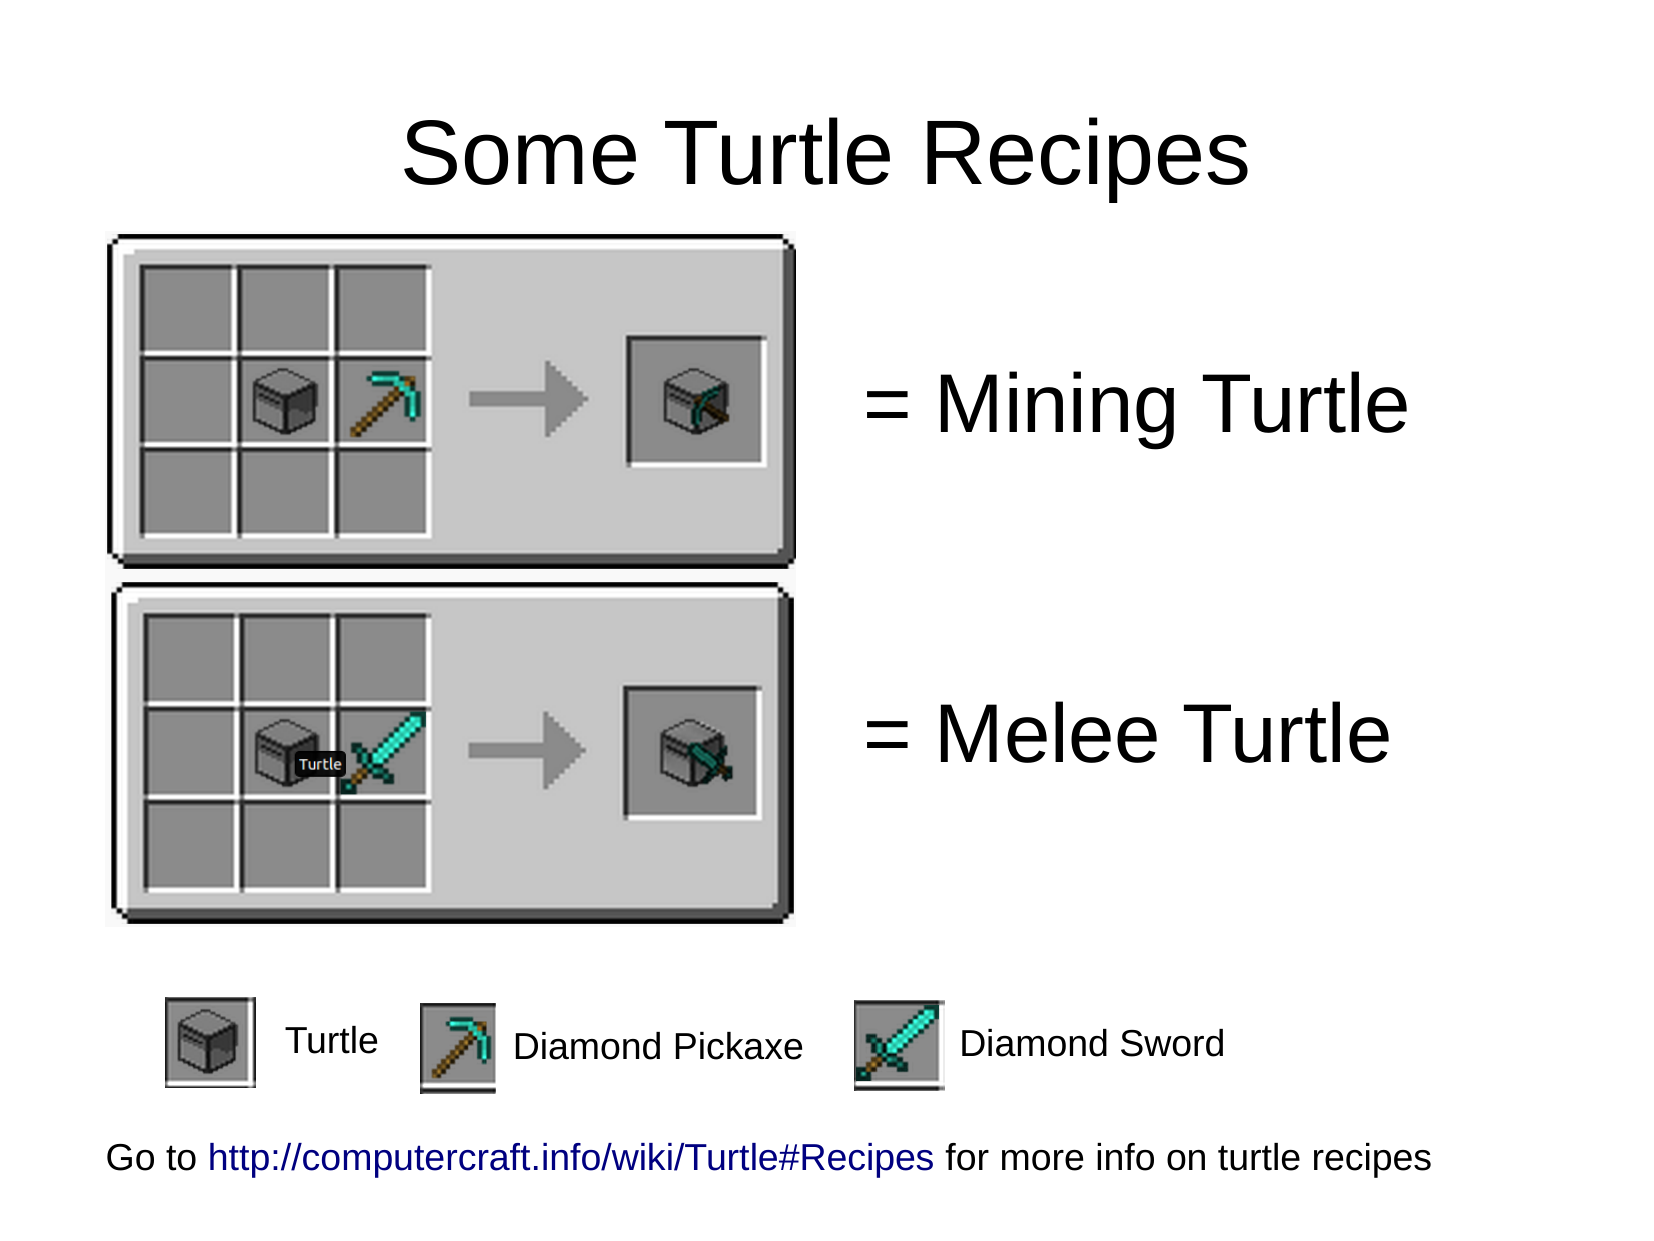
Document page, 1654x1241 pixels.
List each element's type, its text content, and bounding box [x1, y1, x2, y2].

text_box = Mining Turtle [825, 349, 1501, 458]
picture [854, 1000, 945, 1091]
picture [165, 997, 256, 1088]
picture [105, 231, 796, 927]
text_box Diamond Pickaxe [498, 1018, 829, 1076]
text_box Turtle [270, 1012, 420, 1070]
picture [420, 1003, 496, 1094]
text_box Go to http://computercraft.info/wiki/Turtle#Recipes for more info on turtle recipes [90, 1128, 1516, 1186]
text_box Diamond Sword [945, 1015, 1245, 1073]
title Some Turtle Recipes [82, 49, 1571, 257]
text_box = Melee Turtle [825, 679, 1501, 788]
